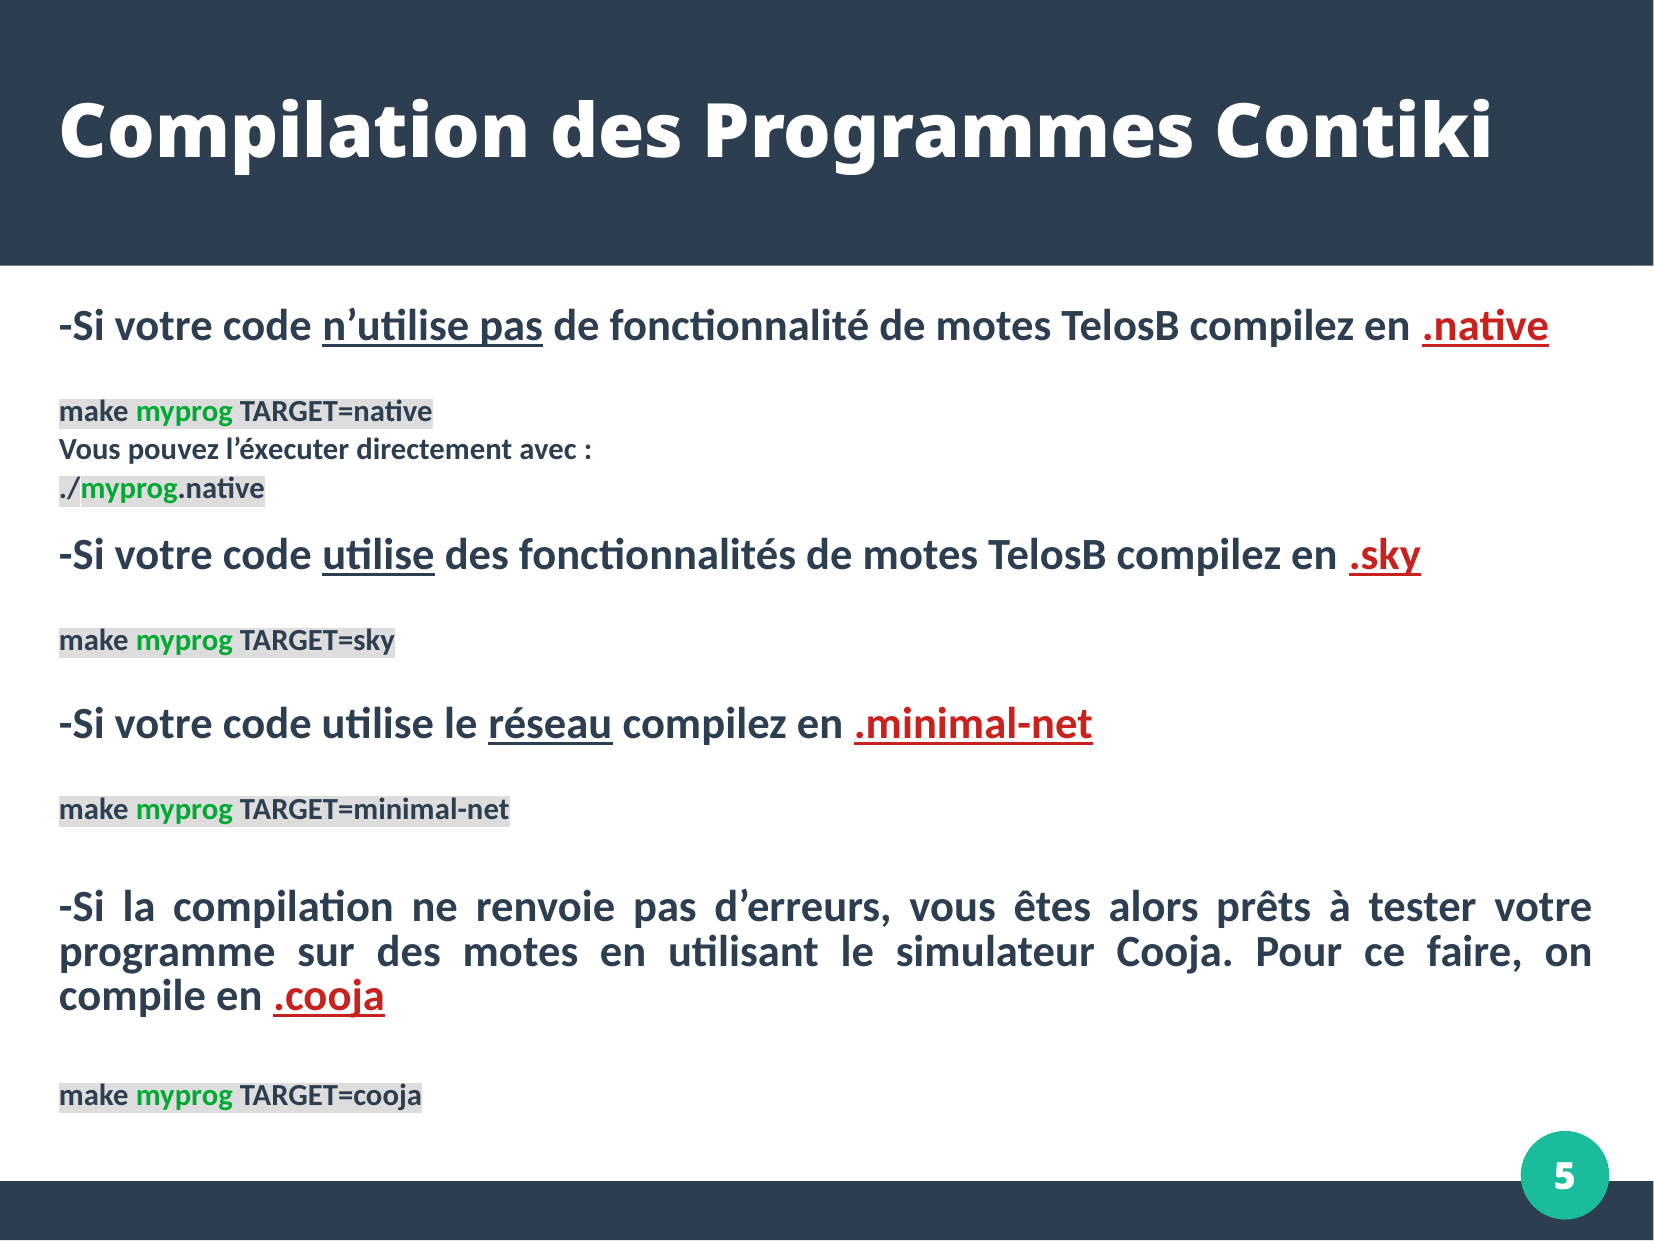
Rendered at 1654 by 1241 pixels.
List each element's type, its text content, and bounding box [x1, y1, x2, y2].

list -Si votre code n’utilise pas de fonctionnalité de motes TelosB compilez en .native make myprog TARGET=native Vous pouvez l’éxecuter directement avec : ./myprog.native -Si votre code utilise des fonctionnalités de motes TelosB compilez en .sky make myprog TARGET=sky -Si votre code utilise le réseau compilez en .minimal-net make myprog TARGET=minimal-net -Si la compilation ne renvoie pas d’erreurs, vous êtes alors prêts à tester votre programme sur des motes en utilisant le simulateur Cooja. Pour ce faire, on compile en .cooja make myprog TARGET=cooja [59, 307, 1595, 1134]
title Compilation des Programmes Contiki [59, 49, 1595, 207]
